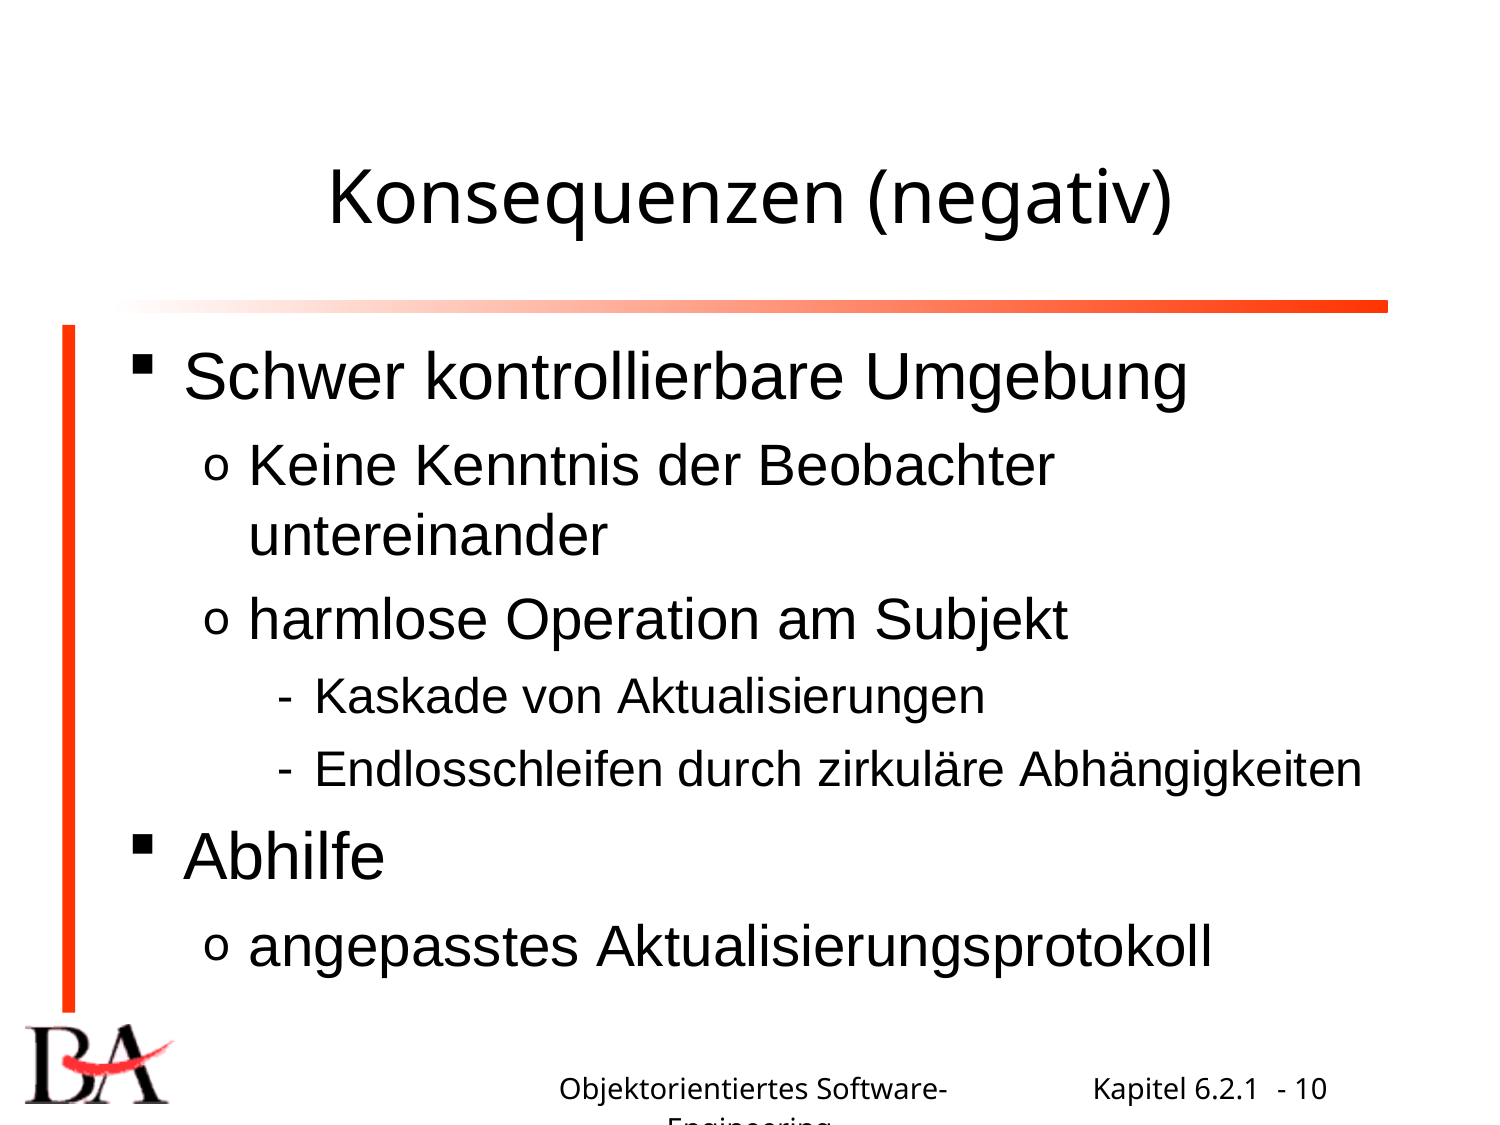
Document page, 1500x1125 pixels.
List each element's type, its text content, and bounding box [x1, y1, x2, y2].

list Schwer kontrollierbare Umgebung Keine Kenntnis der Beobachter untereinander harmlose Operation am Subjekt Kaskade von Aktualisierungen Endlosschleifen durch zirkuläre Abhängigkeiten Abhilfe angepasstes Aktualisierungsprotokoll [112, 324, 1388, 1051]
picture [24, 1024, 175, 1104]
title Konsequenzen (negativ) [112, 99, 1388, 288]
